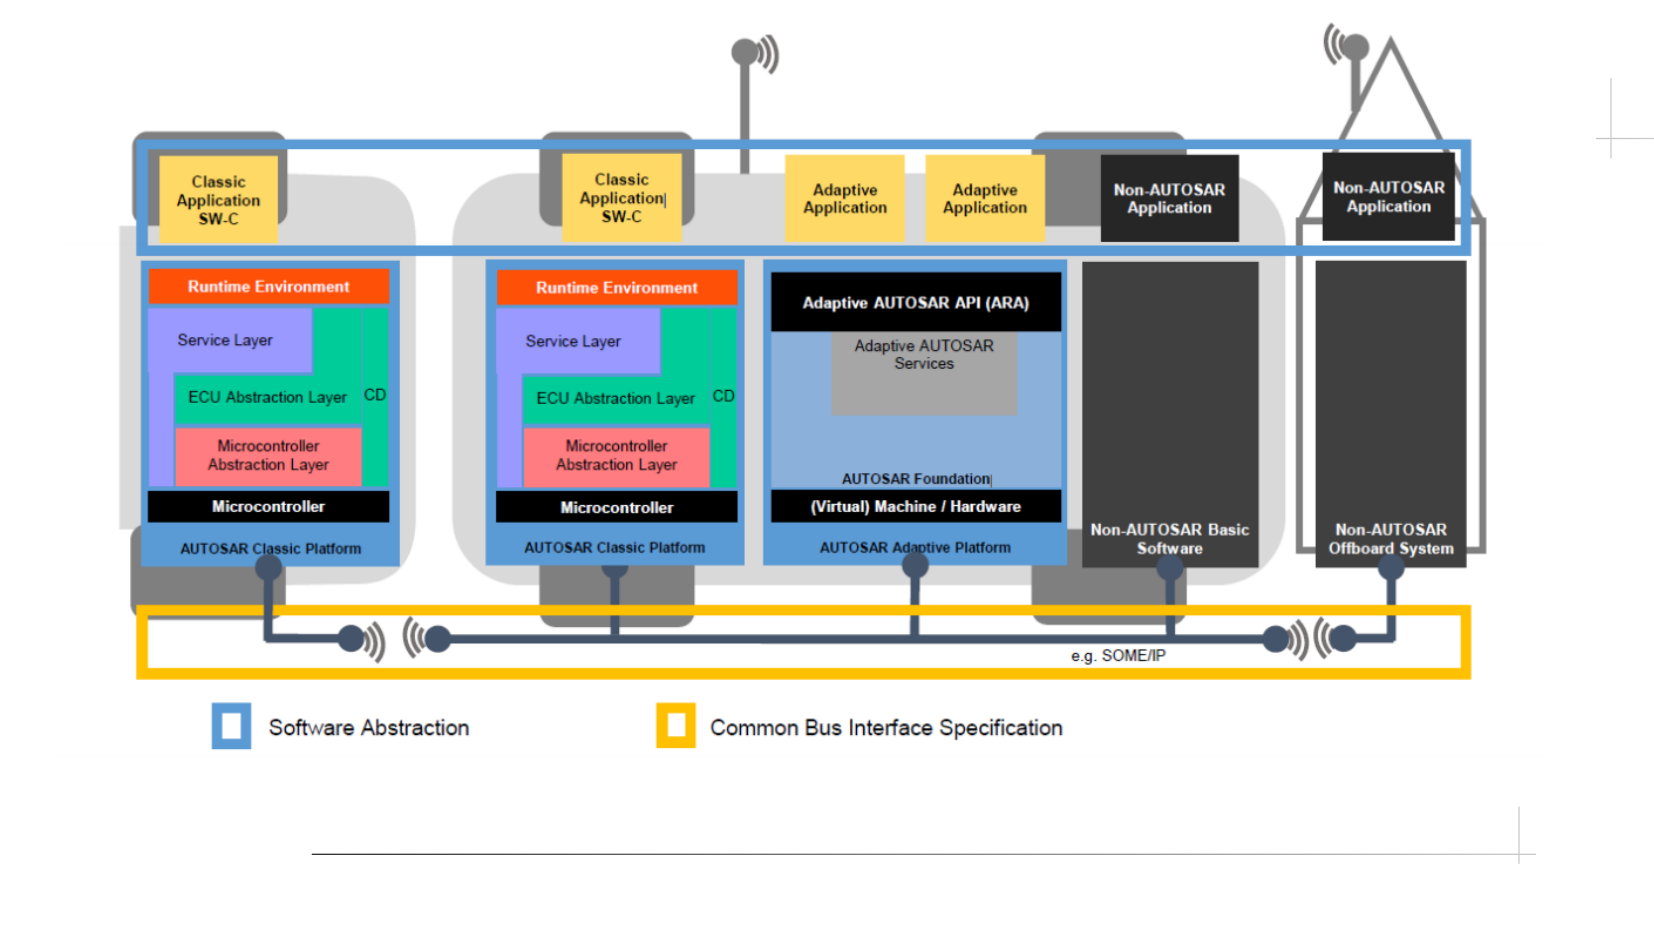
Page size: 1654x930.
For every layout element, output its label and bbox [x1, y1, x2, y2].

picture [0, 0, 1596, 788]
